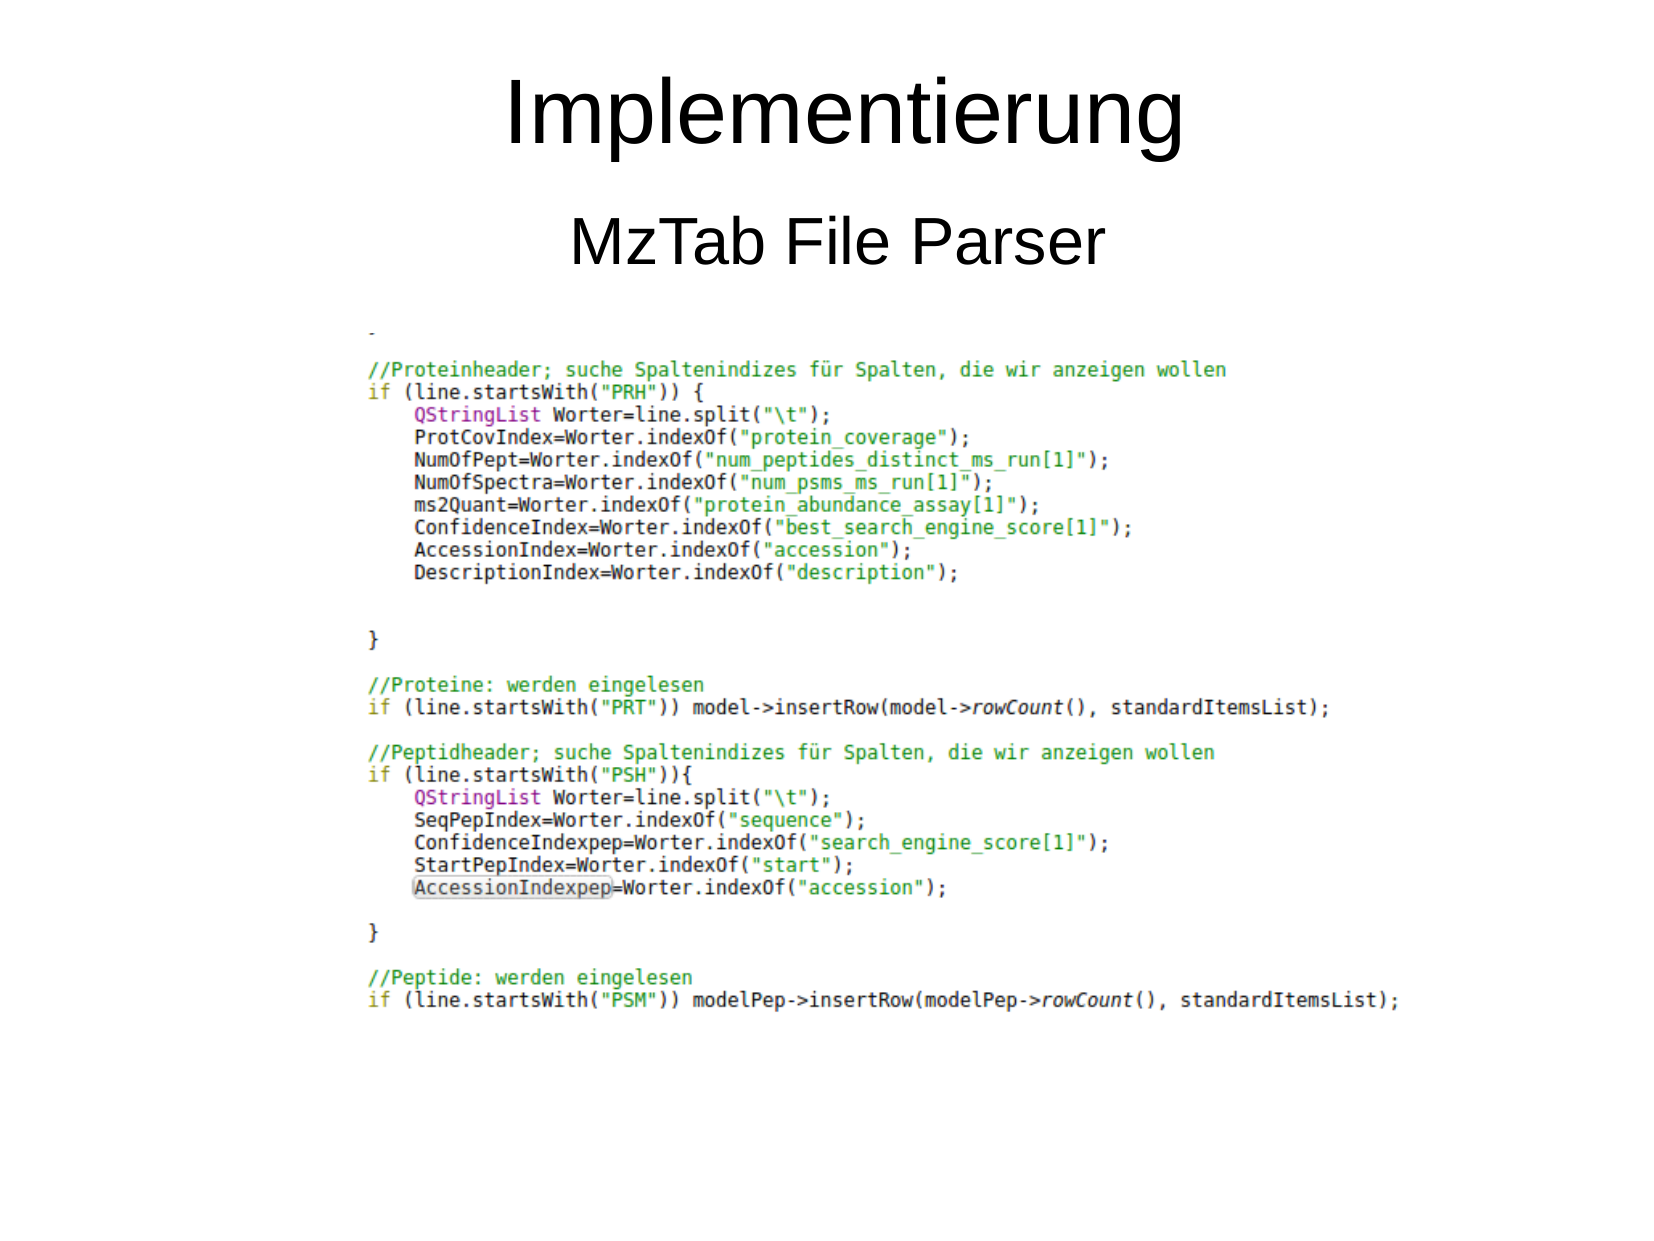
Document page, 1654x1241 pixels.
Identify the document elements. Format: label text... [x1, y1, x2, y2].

title Implementierung [150, 0, 1541, 226]
picture [240, 333, 1456, 1051]
text_box MzTab File Parser [555, 196, 1321, 333]
